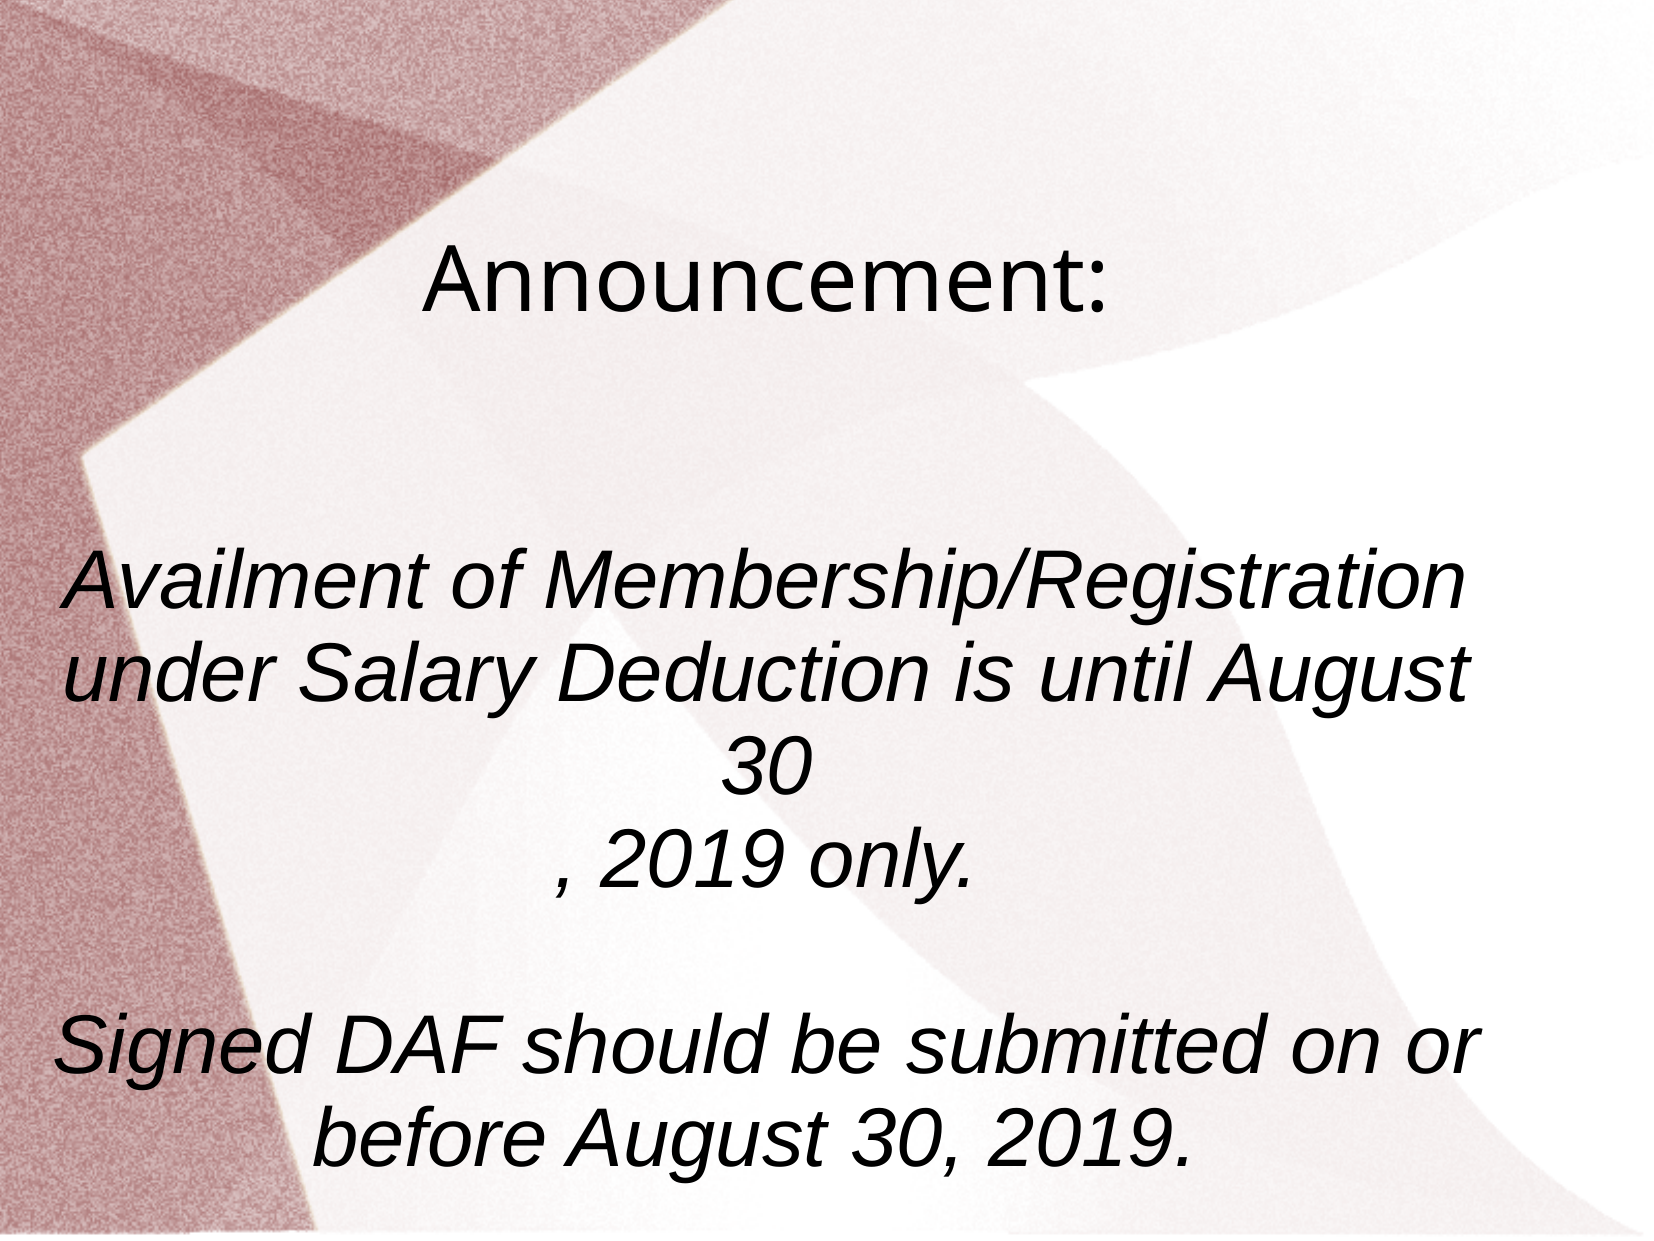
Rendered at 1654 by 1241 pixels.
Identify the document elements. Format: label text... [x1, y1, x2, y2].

picture [0, 0, 1654, 1241]
text_box Announcement: Availment of Membership/Registration under Salary Deduction is until August 30 , 2019 only. Signed DAF should be submitted on or before August 30, 2019. [37, 205, 1576, 1197]
